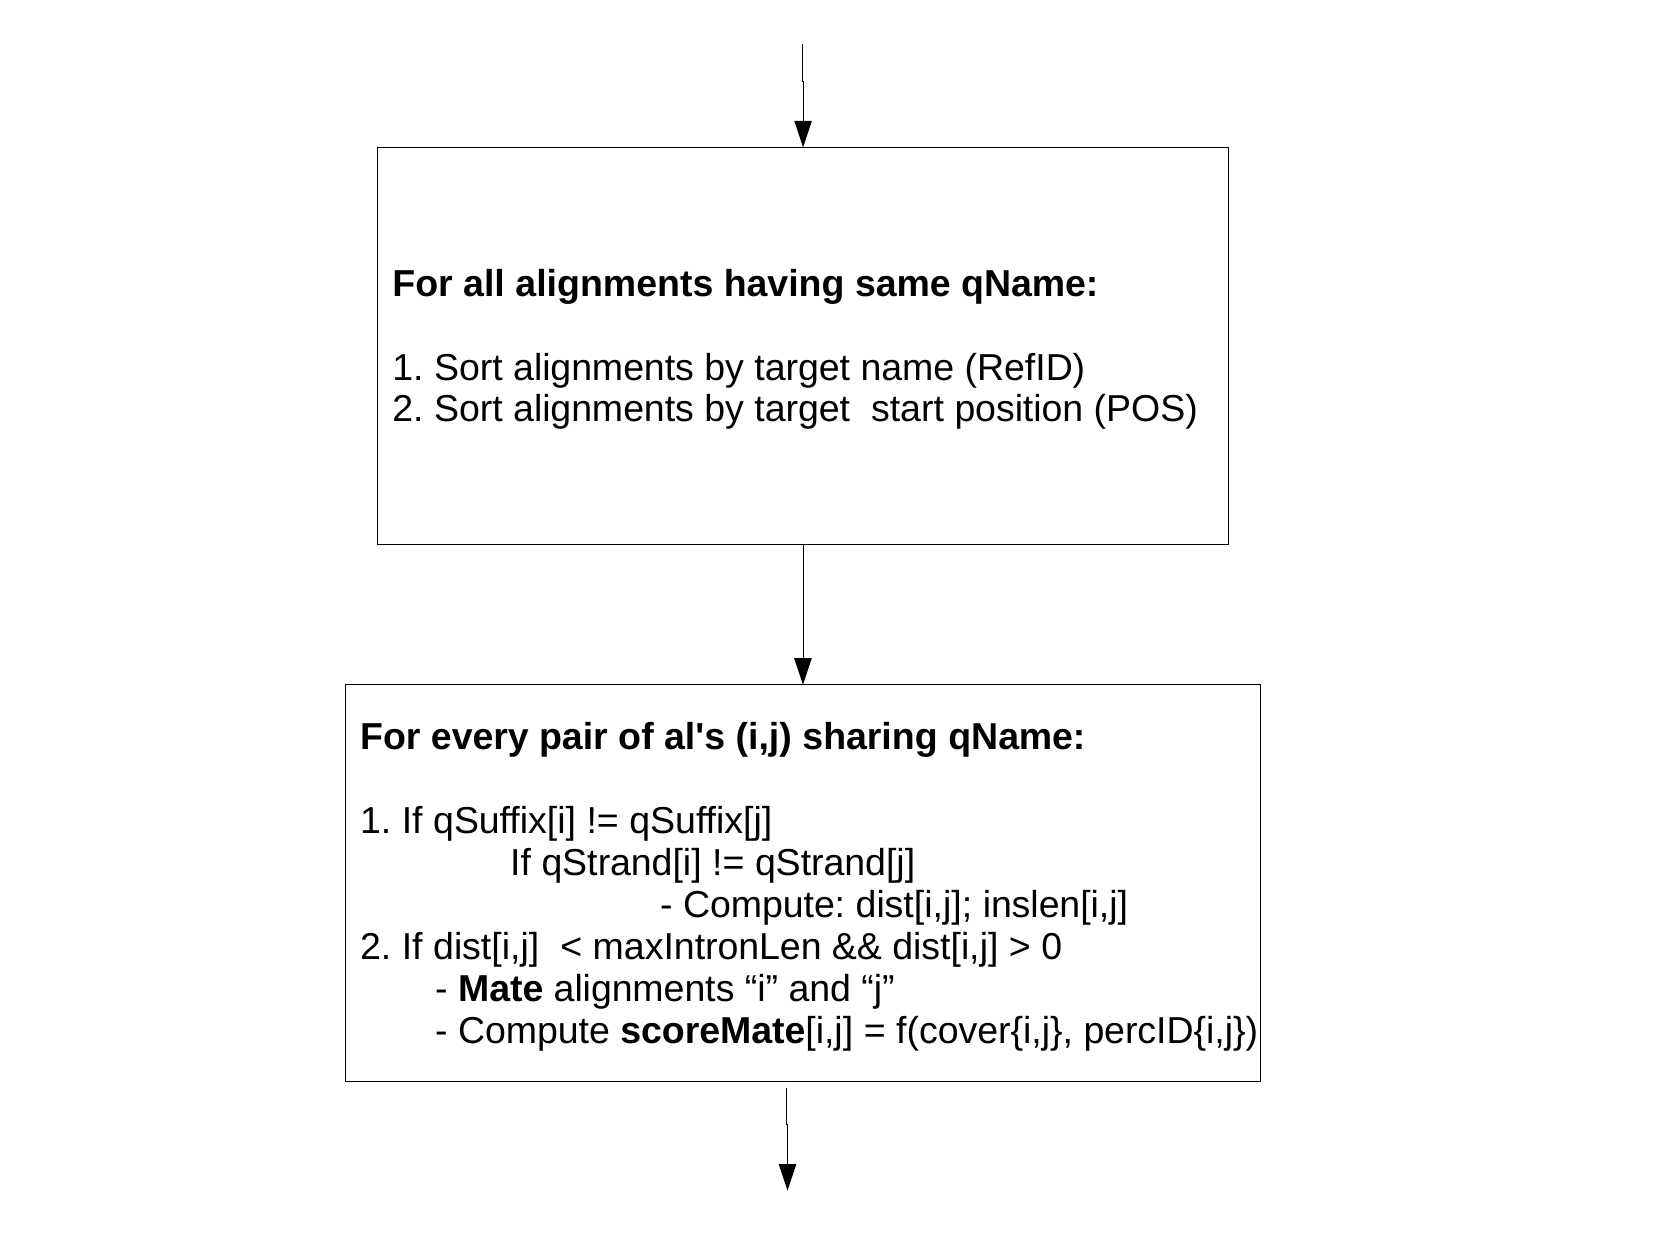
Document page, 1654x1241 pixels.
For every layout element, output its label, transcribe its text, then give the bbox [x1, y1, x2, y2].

text_box For every pair of al's (i,j) sharing qName: 1. If qSuffix[i] != qSuffix[j] If qStrand[i] != qStrand[j] - Compute: dist[i,j]; inslen[i,j] 2. If dist[i,j] < maxIntronLen && dist[i,j] > 0 - Mate alignments “i” and “j” - Compute scoreMate[i,j] = f(cover{i,j}, percID{i,j}) [345, 684, 1261, 1082]
text_box For all alignments having same qName: 1. Sort alignments by target name (RefID) 2. Sort alignments by target start position (POS) [377, 147, 1229, 545]
